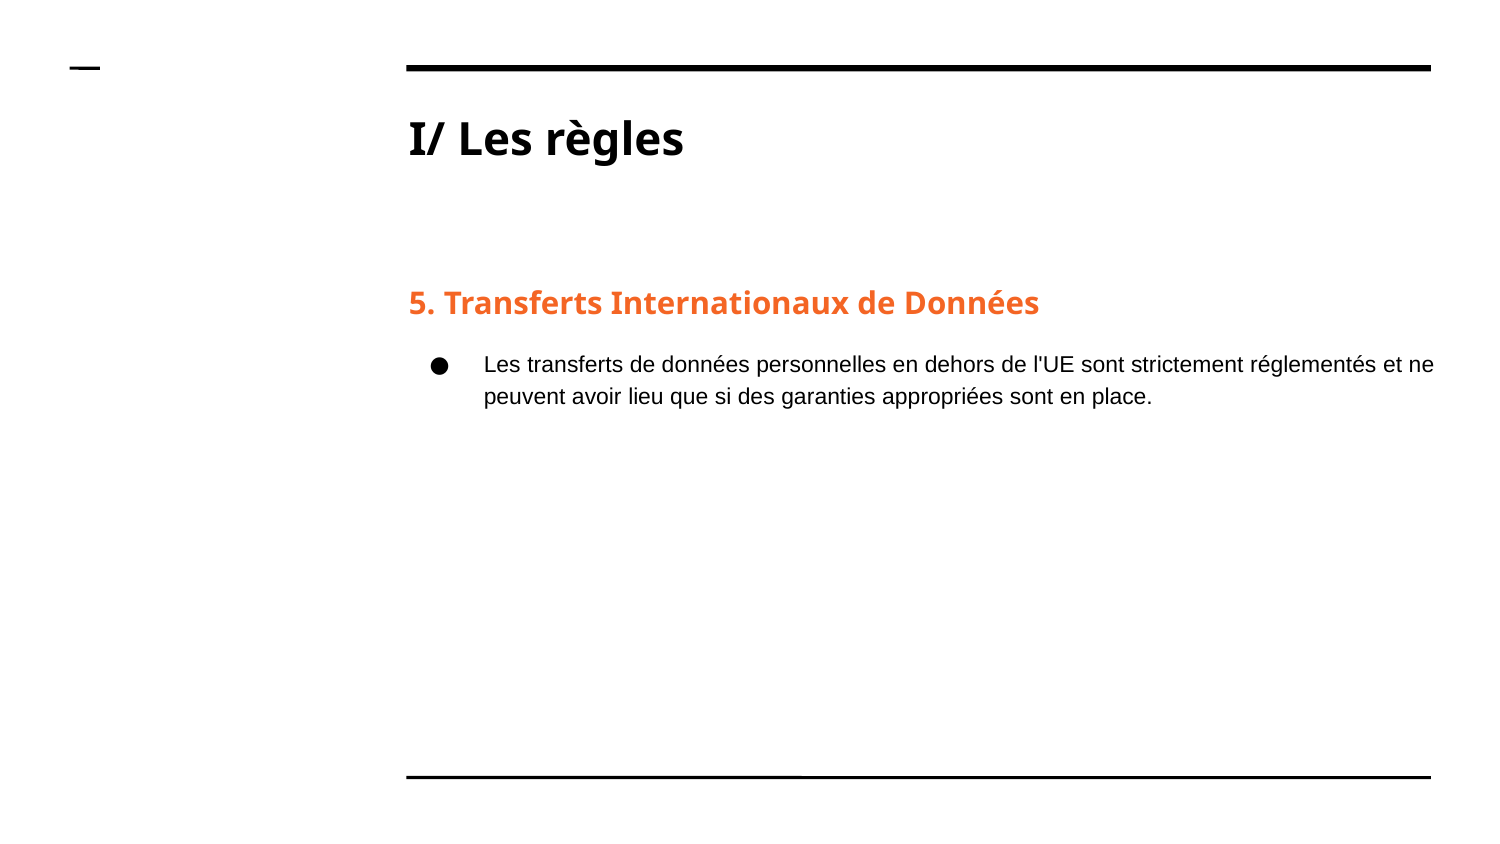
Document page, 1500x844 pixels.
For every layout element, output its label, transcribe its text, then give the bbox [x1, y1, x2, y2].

title I/ Les règles [393, 94, 1431, 199]
list 5. Transferts Internationaux de Données Les transferts de données personnelles en dehors de l'UE sont strictement réglementés et ne peuvent avoir lieu que si des garanties appropriées sont en place. [393, 262, 1500, 756]
